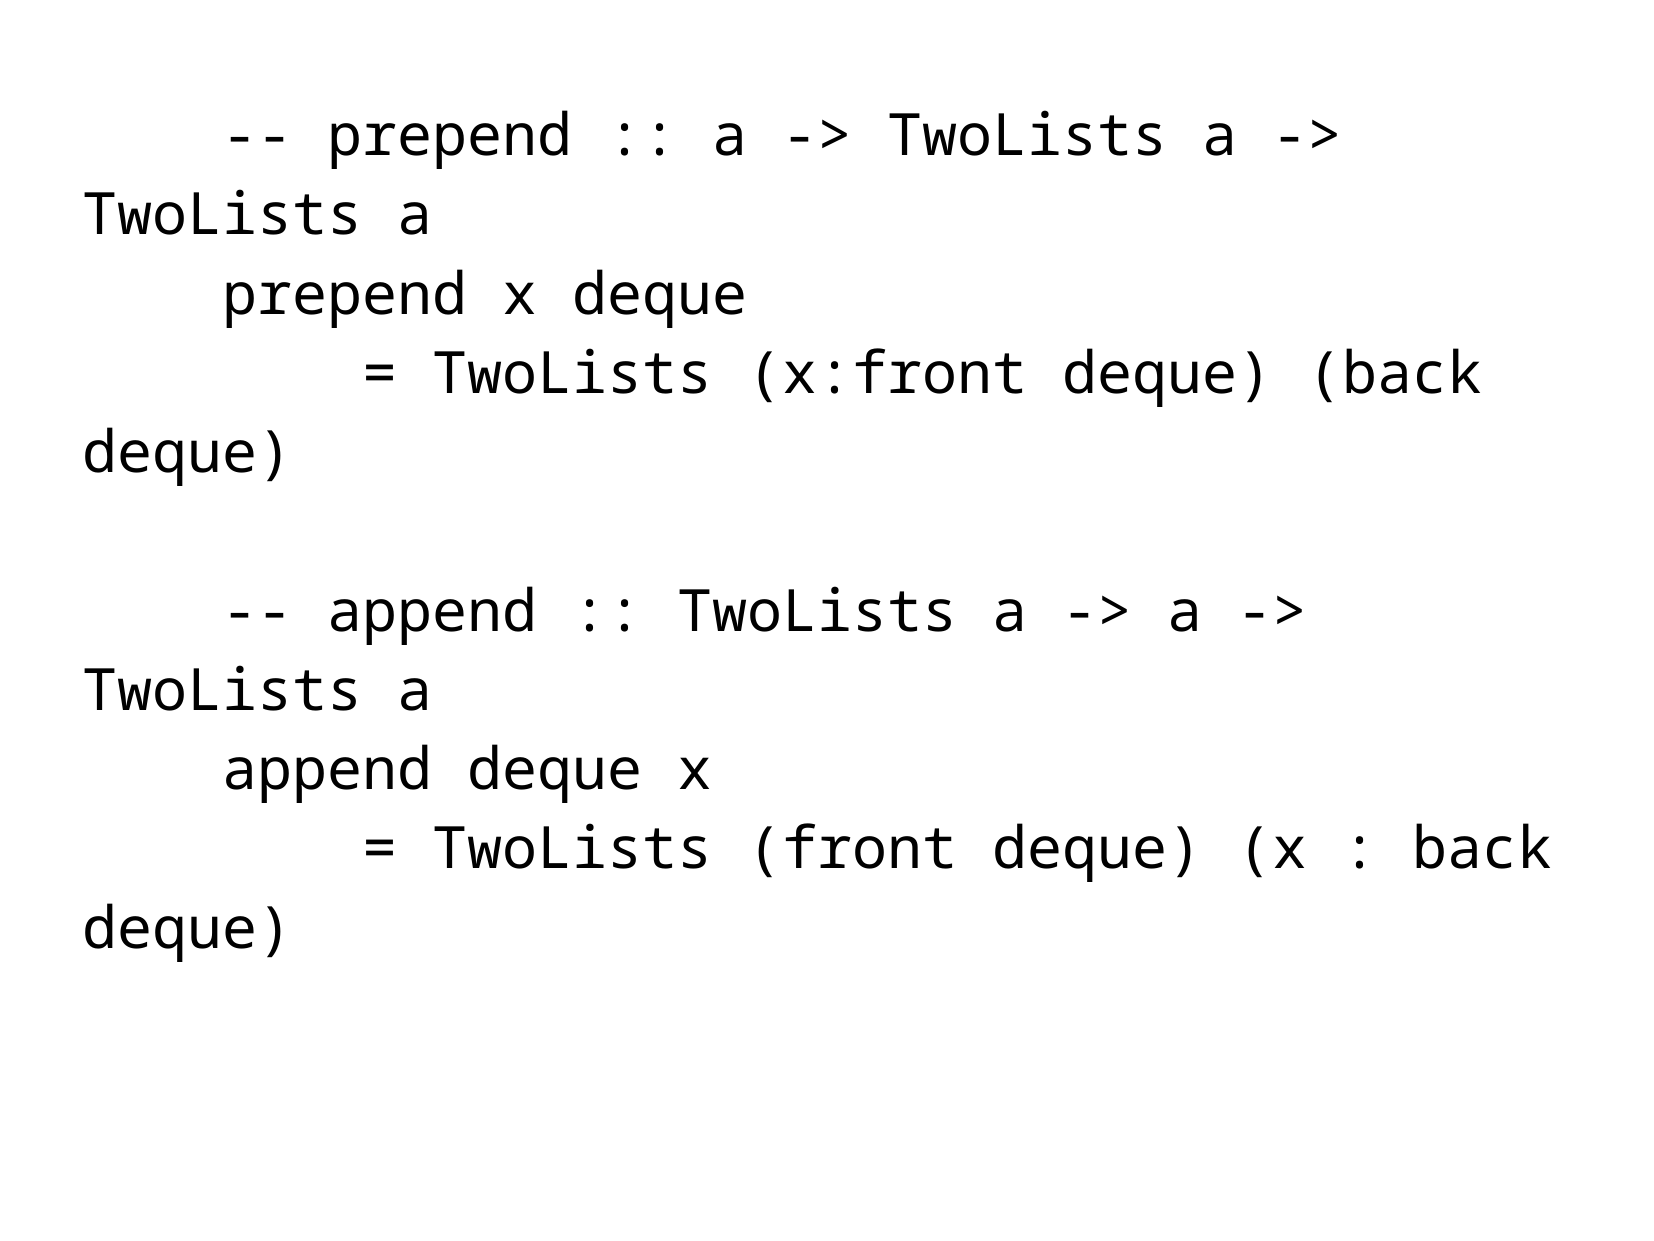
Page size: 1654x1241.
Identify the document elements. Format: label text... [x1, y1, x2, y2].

subtitle -- prepend :: a -> TwoLists a -> TwoLists a prepend x deque = TwoLists (x:front deque) (back deque) -- append :: TwoLists a -> a -> TwoLists a append deque x = TwoLists (front deque) (x : back deque) [82, 49, 1571, 1010]
